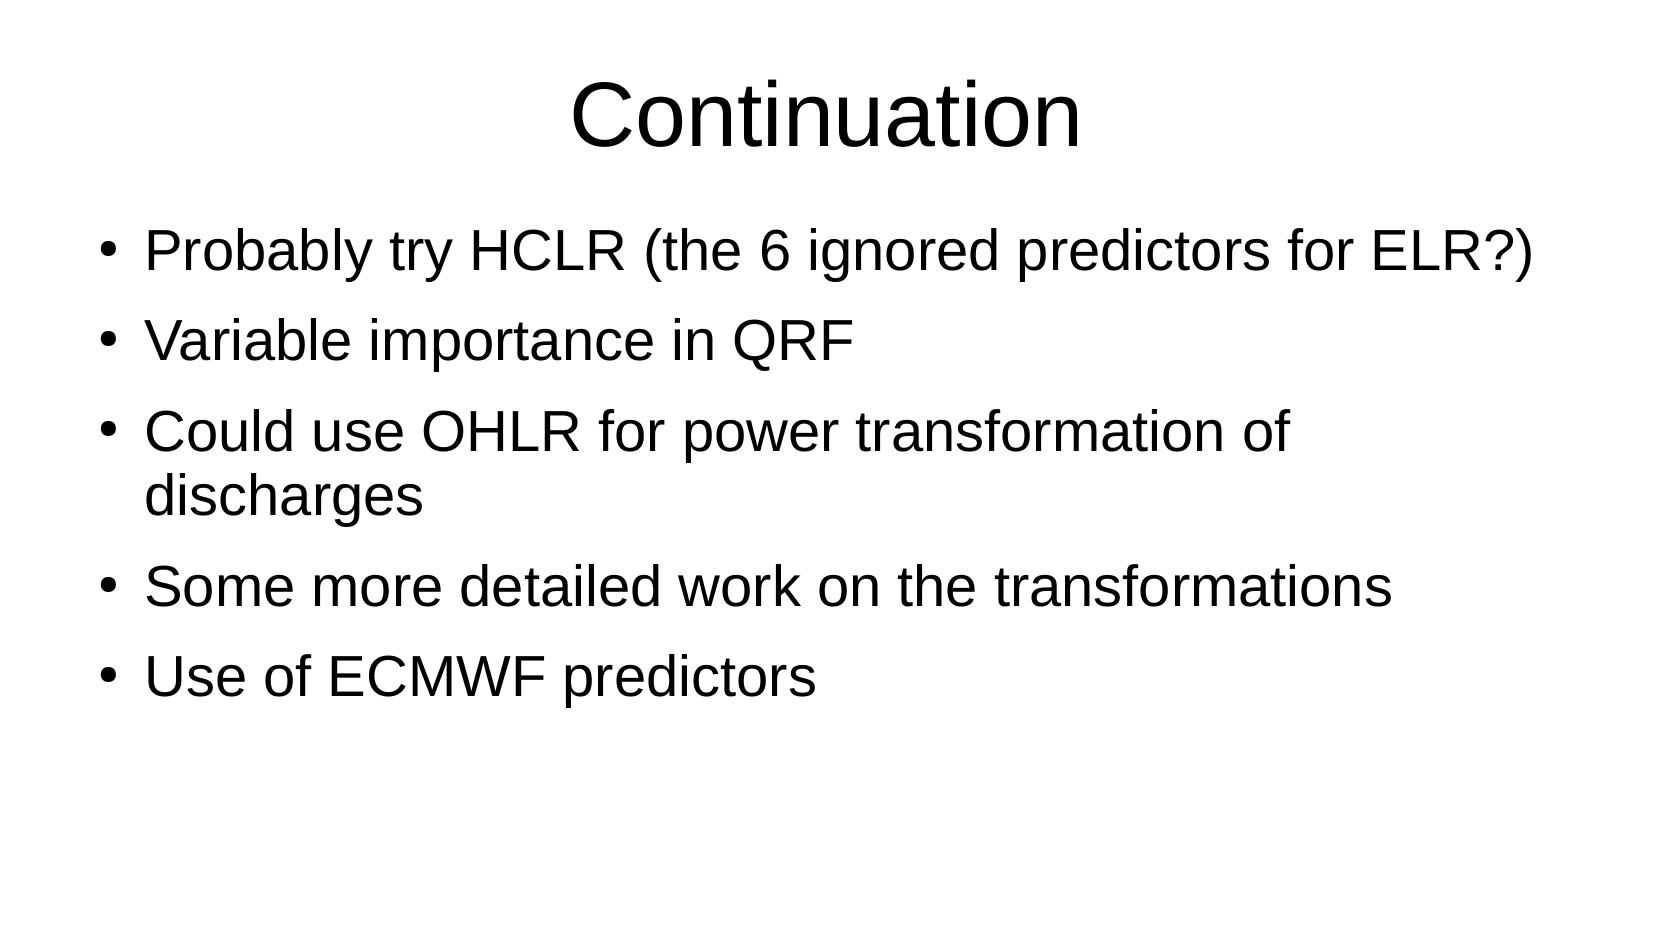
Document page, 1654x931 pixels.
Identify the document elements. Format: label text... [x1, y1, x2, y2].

title Continuation [82, 37, 1571, 193]
list Probably try HCLR (the 6 ignored predictors for ELR?) Variable importance in QRF Could use OHLR for power transformation of discharges Some more detailed work on the transformations Use of ECMWF predictors [82, 217, 1571, 758]
